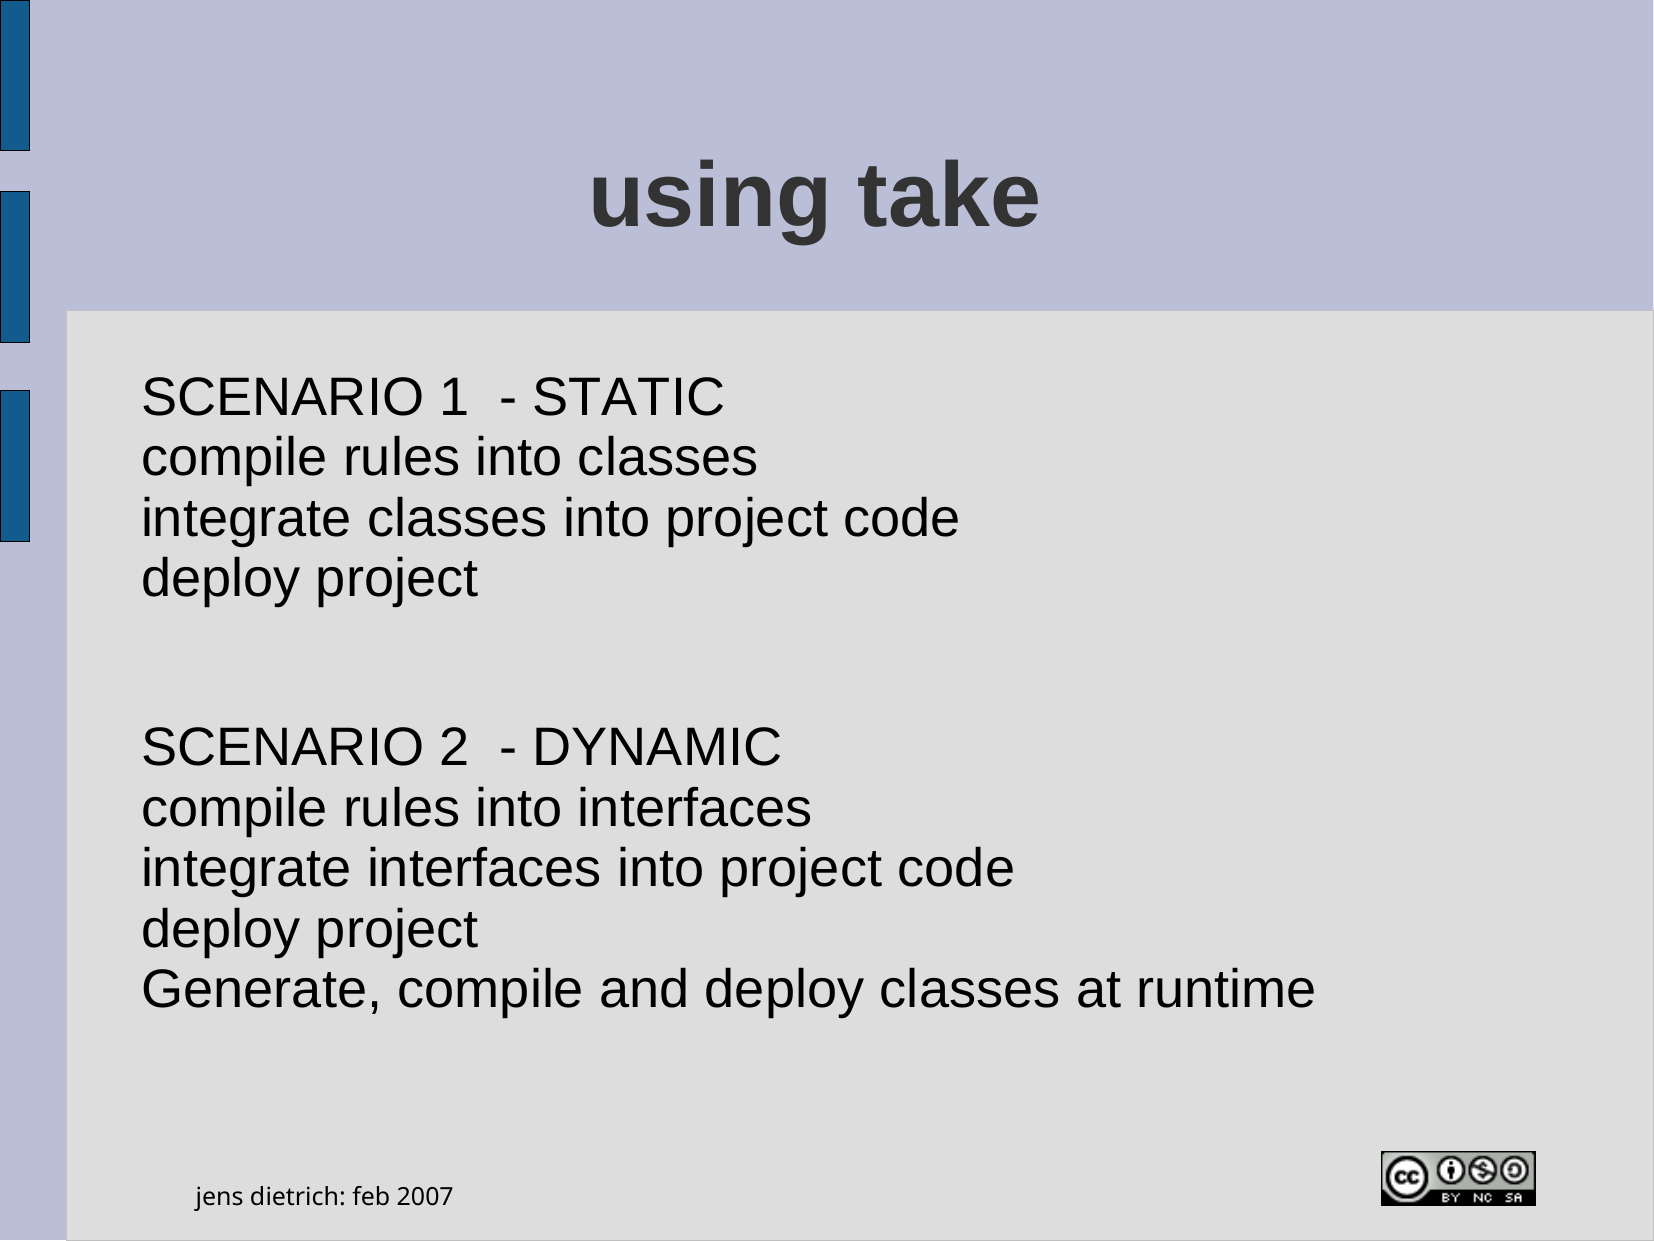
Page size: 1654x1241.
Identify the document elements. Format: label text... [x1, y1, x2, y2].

picture [1381, 1151, 1536, 1206]
title using take [121, 91, 1534, 299]
list SCENARIO 1 - STATIC compile rules into classes integrate classes into project code deploy project [123, 366, 1536, 612]
list SCENARIO 2 - DYNAMIC compile rules into interfaces integrate interfaces into project code deploy project Generate, compile and deploy classes at runtime [123, 716, 1536, 1020]
